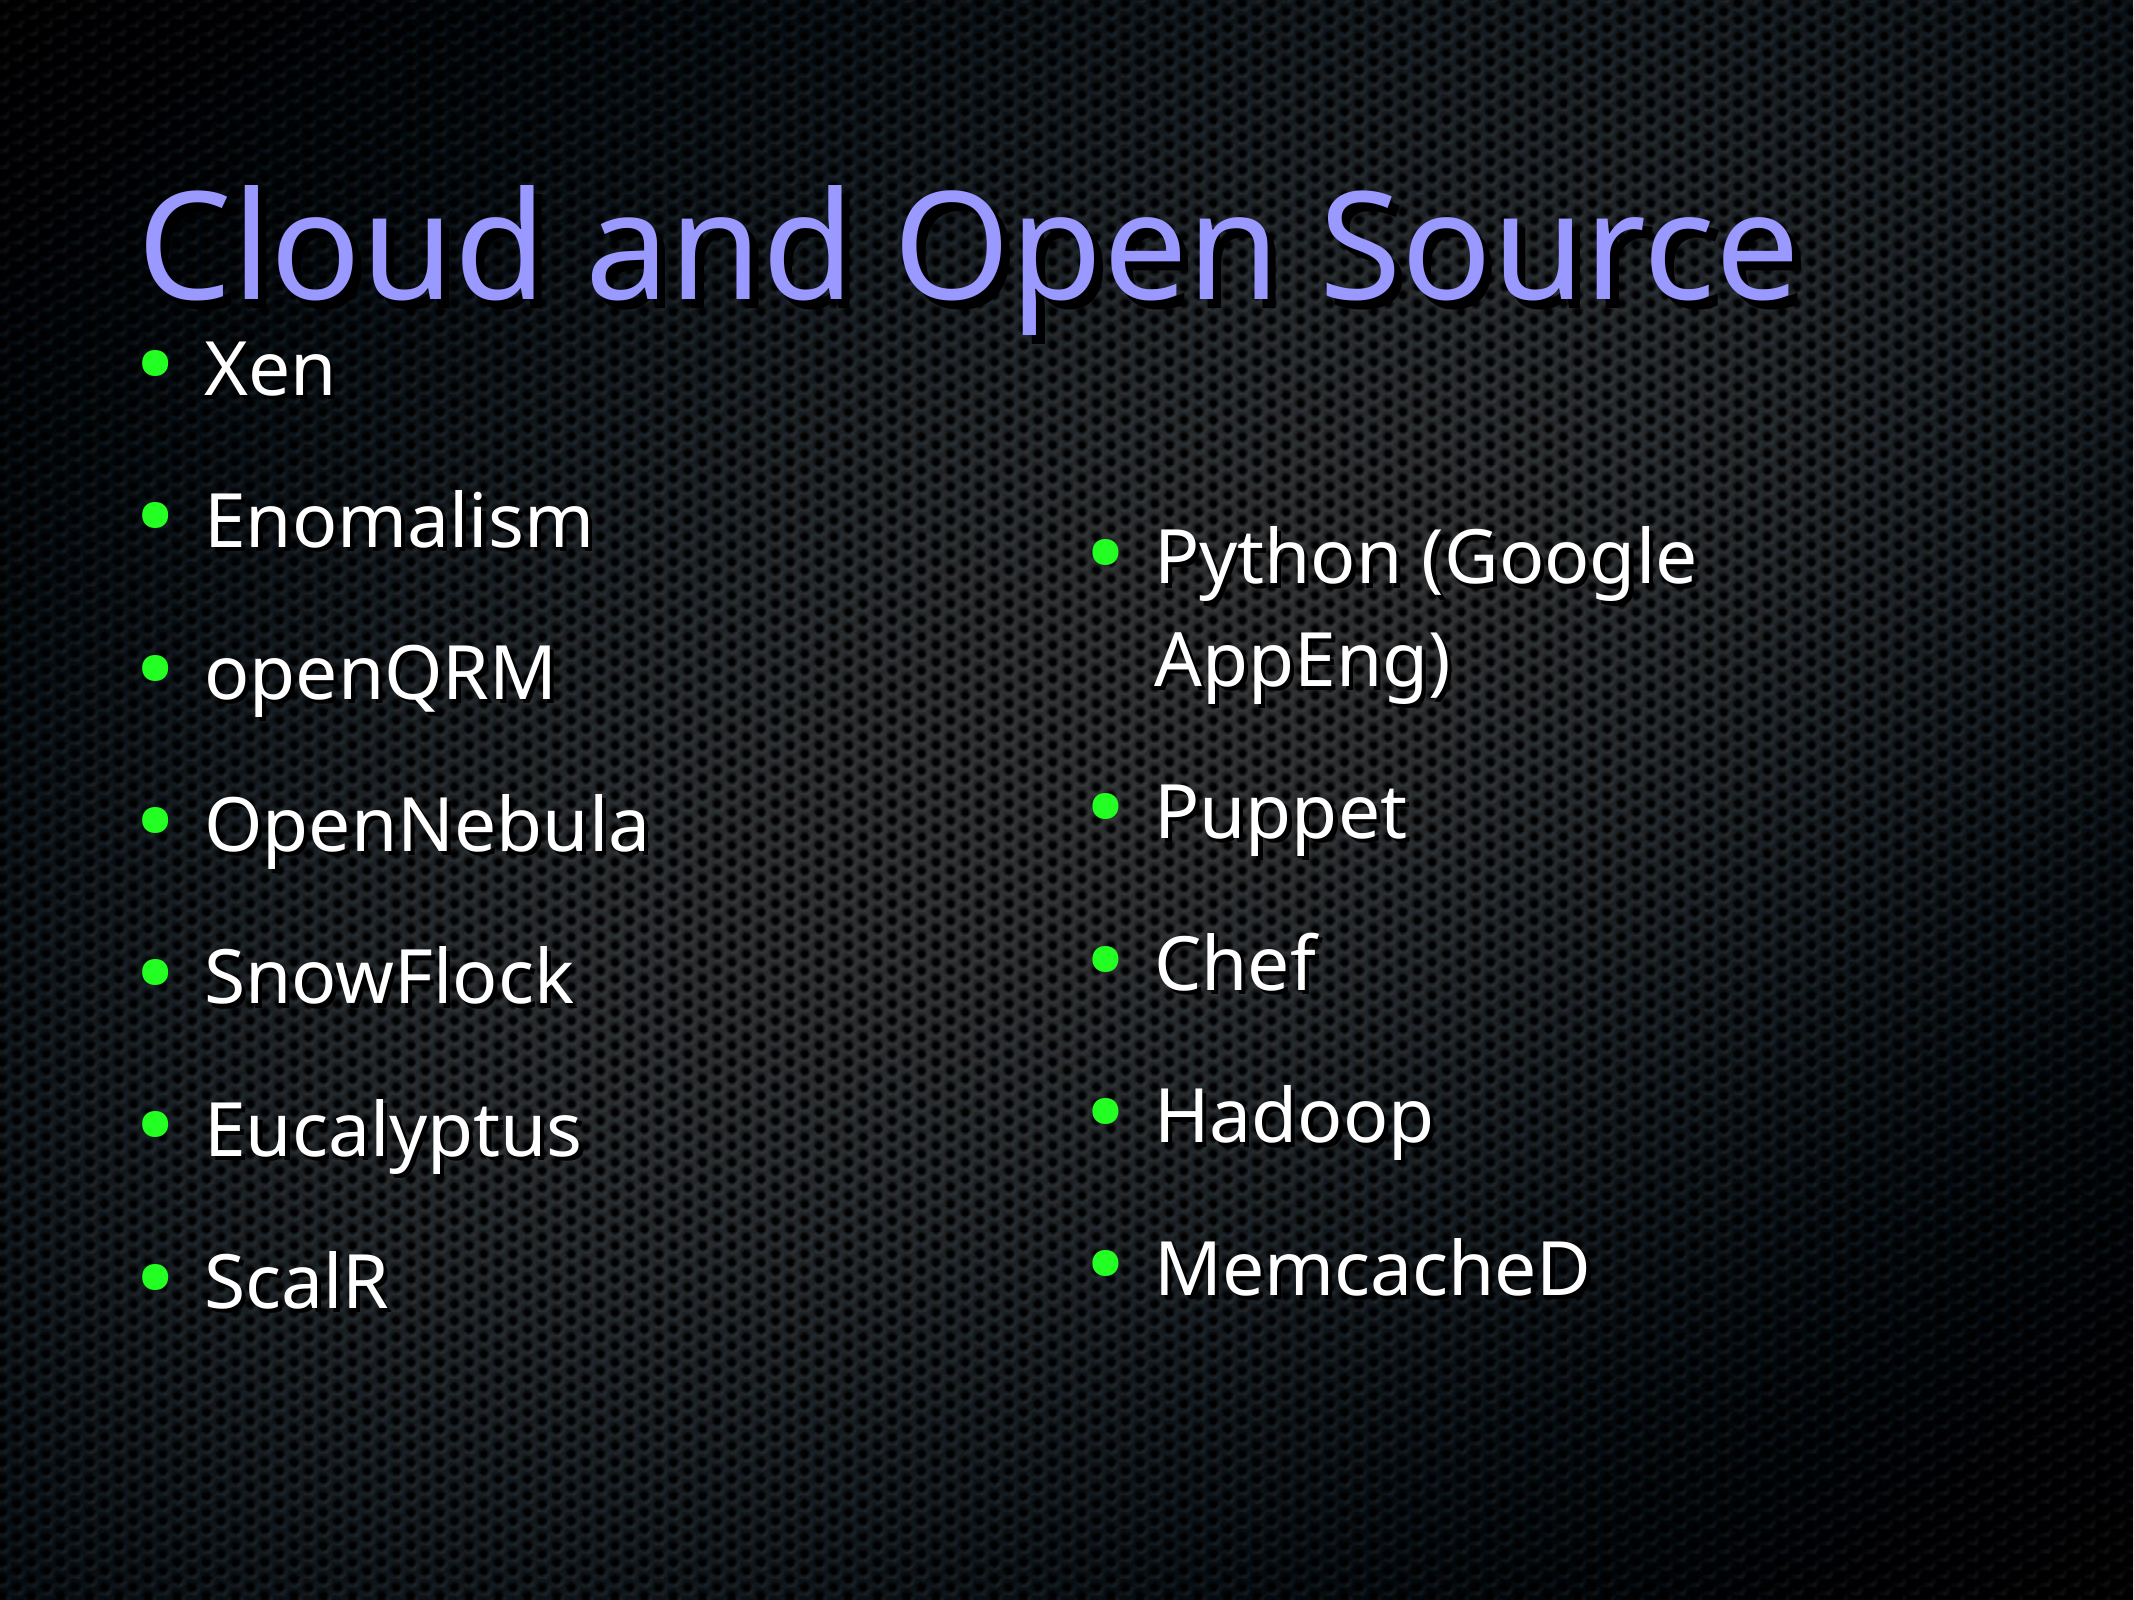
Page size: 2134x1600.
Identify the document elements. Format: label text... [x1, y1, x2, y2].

picture [0, 0, 2134, 1600]
list Xen Enomalism openQRM OpenNebula SnowFlock Eucalyptus ScalR [129, 373, 1045, 1576]
title Cloud and Open Source [129, 33, 2005, 451]
list Python (Google AppEng) Puppet Chef Hadoop MemcacheD [1087, 503, 2003, 1501]
